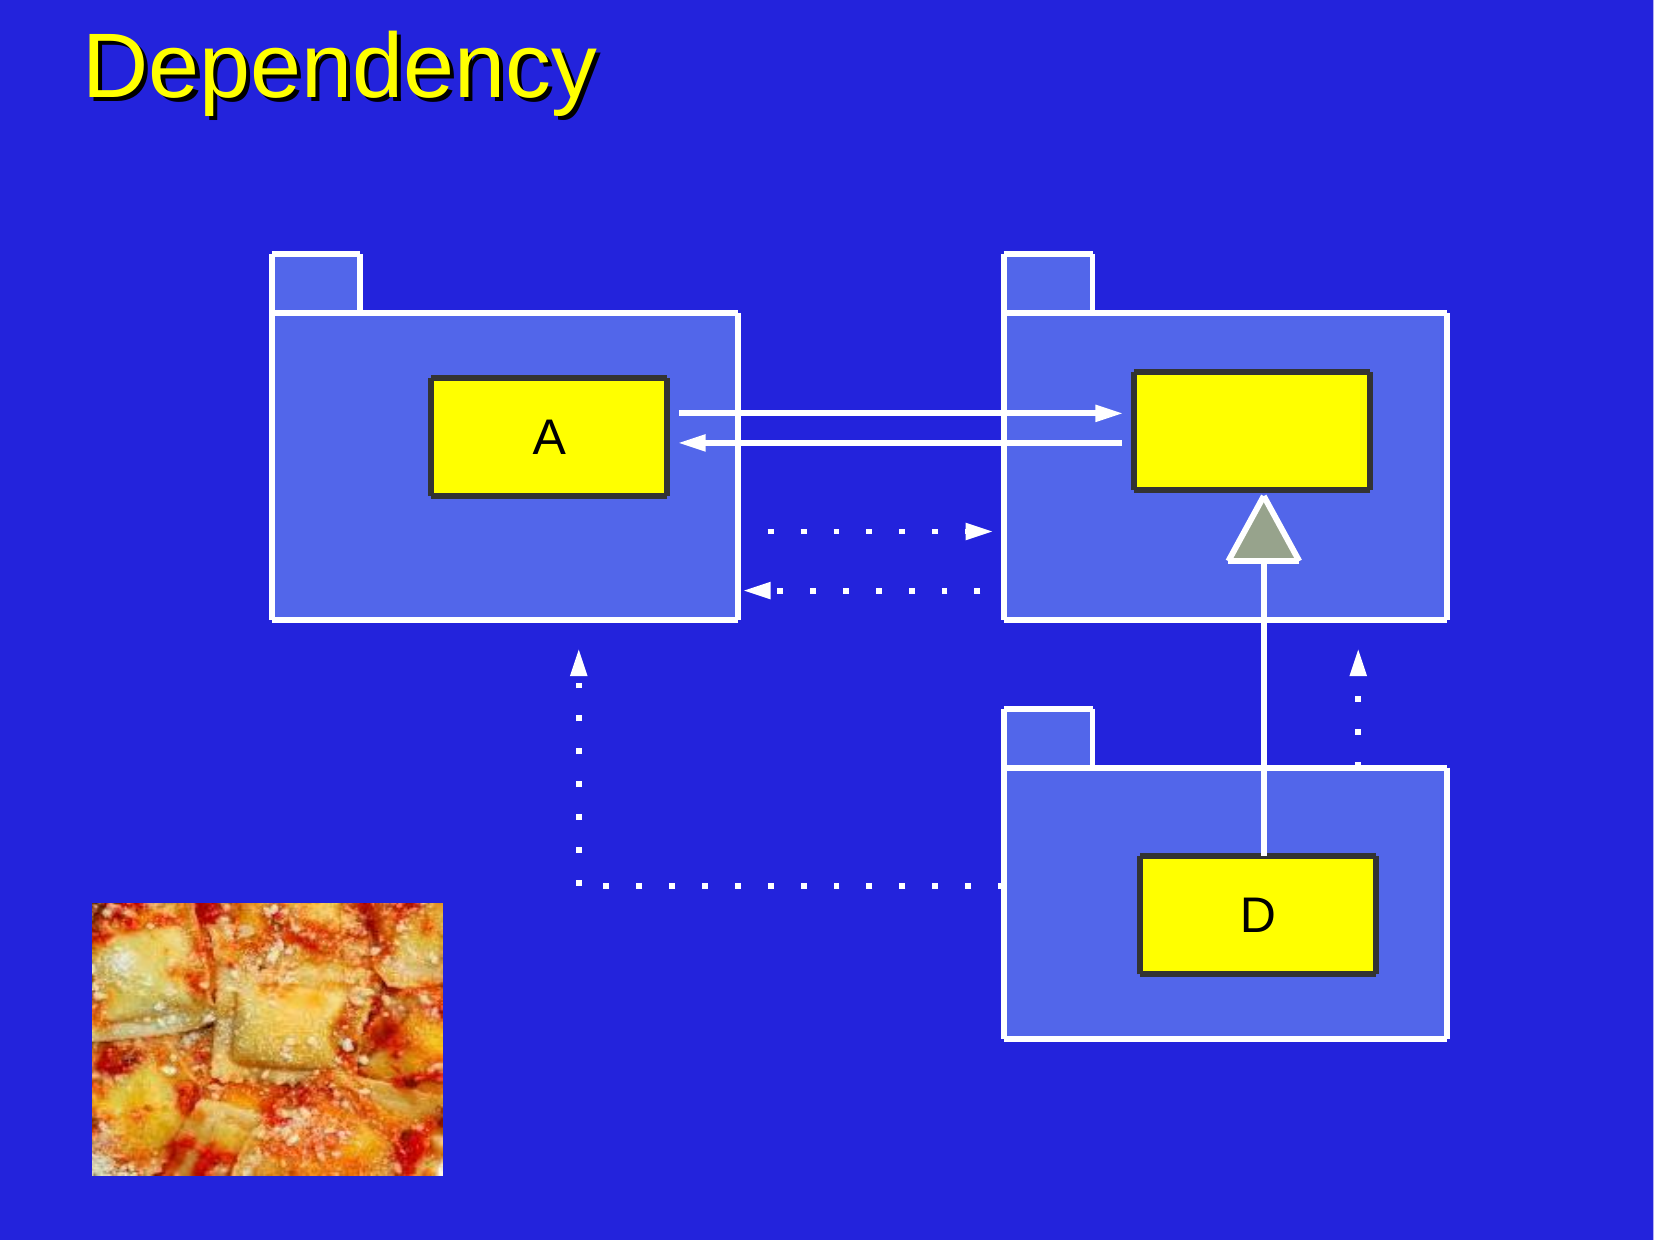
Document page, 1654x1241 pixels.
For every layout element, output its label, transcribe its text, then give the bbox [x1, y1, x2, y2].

text_box A [431, 377, 668, 497]
text_box D [1139, 856, 1376, 975]
text_box [1003, 253, 1447, 621]
text_box [1003, 708, 1447, 1040]
picture [92, 903, 443, 1176]
text_box [271, 253, 739, 621]
title Dependency [82, 2, 1571, 130]
